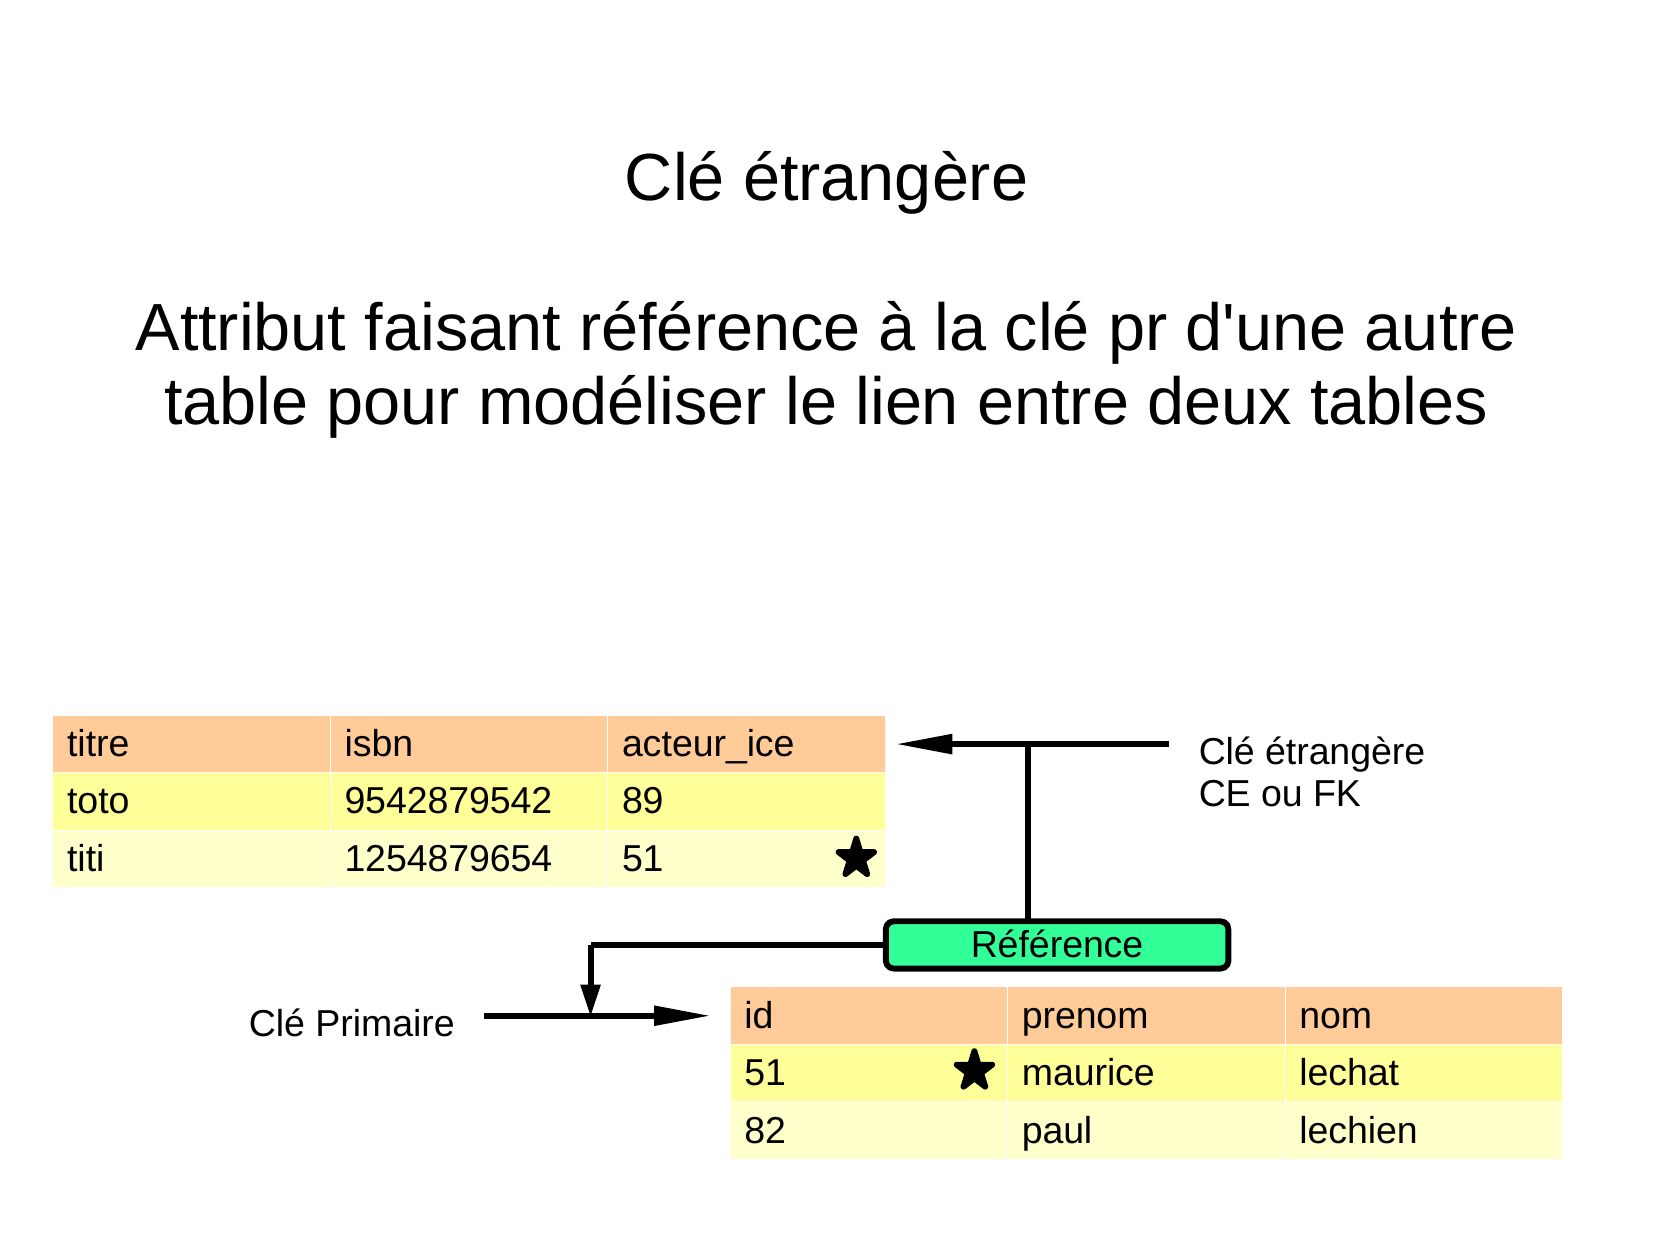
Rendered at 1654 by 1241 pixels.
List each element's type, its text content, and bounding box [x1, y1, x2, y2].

table_header nom [1286, 987, 1562, 1044]
subtitle Clé étrangère Attribut faisant référence à la clé pr d'une autre table pour modéliser le lien entre deux tables [82, 47, 1571, 1205]
table_header id [731, 987, 1007, 1044]
table_header titre [53, 716, 330, 772]
table_cell lechien [1286, 1102, 1562, 1159]
text_box Clé Primaire [231, 992, 473, 1055]
table_cell 1254879654 [331, 831, 607, 887]
text_box [838, 838, 875, 875]
table_header isbn [331, 716, 607, 772]
text_box [956, 1051, 993, 1087]
table_cell toto [53, 773, 330, 830]
table_cell 89 [608, 773, 885, 830]
table_header prenom [1008, 987, 1285, 1044]
table_cell 9542879542 [331, 773, 607, 830]
table_cell 51 [731, 1045, 1007, 1101]
table_cell 82 [731, 1102, 1007, 1159]
table_cell paul [1008, 1102, 1285, 1159]
table_cell lechat [1286, 1045, 1562, 1101]
text_box Clé étrangère CE ou FK [1181, 720, 1524, 826]
table_header acteur_ice [608, 716, 885, 772]
table_cell maurice [1008, 1045, 1285, 1101]
table_cell titi [53, 831, 330, 887]
text_box Référence [885, 921, 1229, 969]
table_cell 51 [608, 831, 885, 887]
